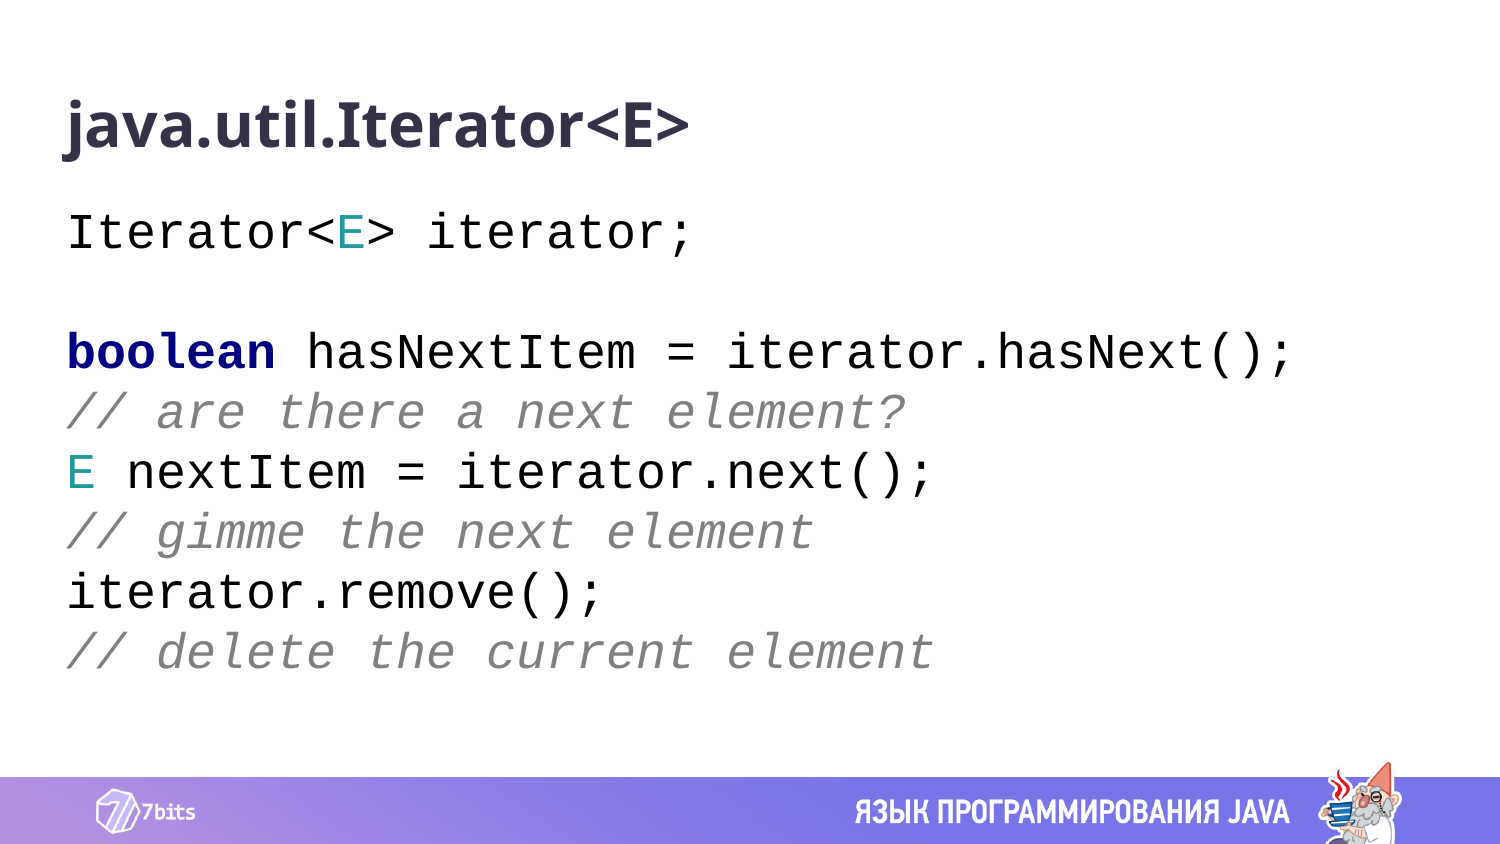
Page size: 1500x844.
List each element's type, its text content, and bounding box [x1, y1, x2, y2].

list Iterator<E> iterator; boolean hasNextItem = iterator.hasNext(); // are there a next element? E nextItem = iterator.next(); // gimme the next element iterator.remove(); // delete the current element [51, 184, 1449, 745]
picture [0, 717, 1500, 844]
title java.util.Iterator<E> [51, 69, 1449, 164]
